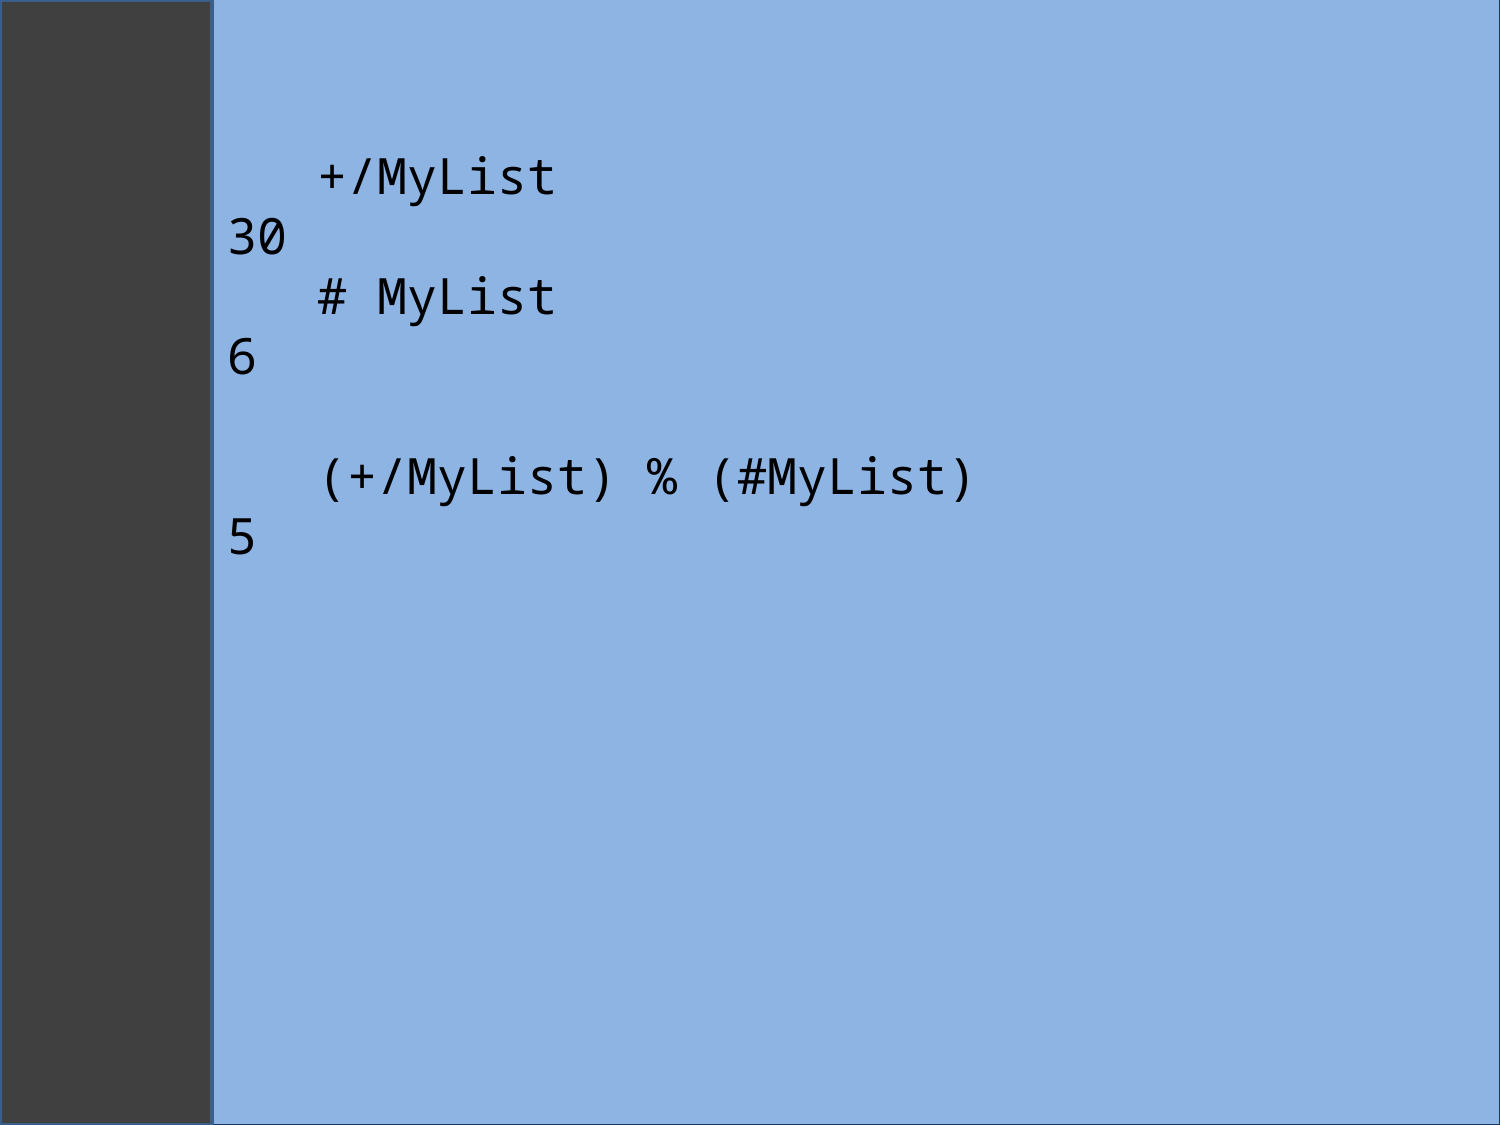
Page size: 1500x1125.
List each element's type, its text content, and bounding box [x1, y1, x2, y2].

text_box +/MyList 30 # MyList 6 (+/MyList) % (#MyList) 5 [213, 137, 1425, 573]
text_box [0, 0, 1500, 1125]
